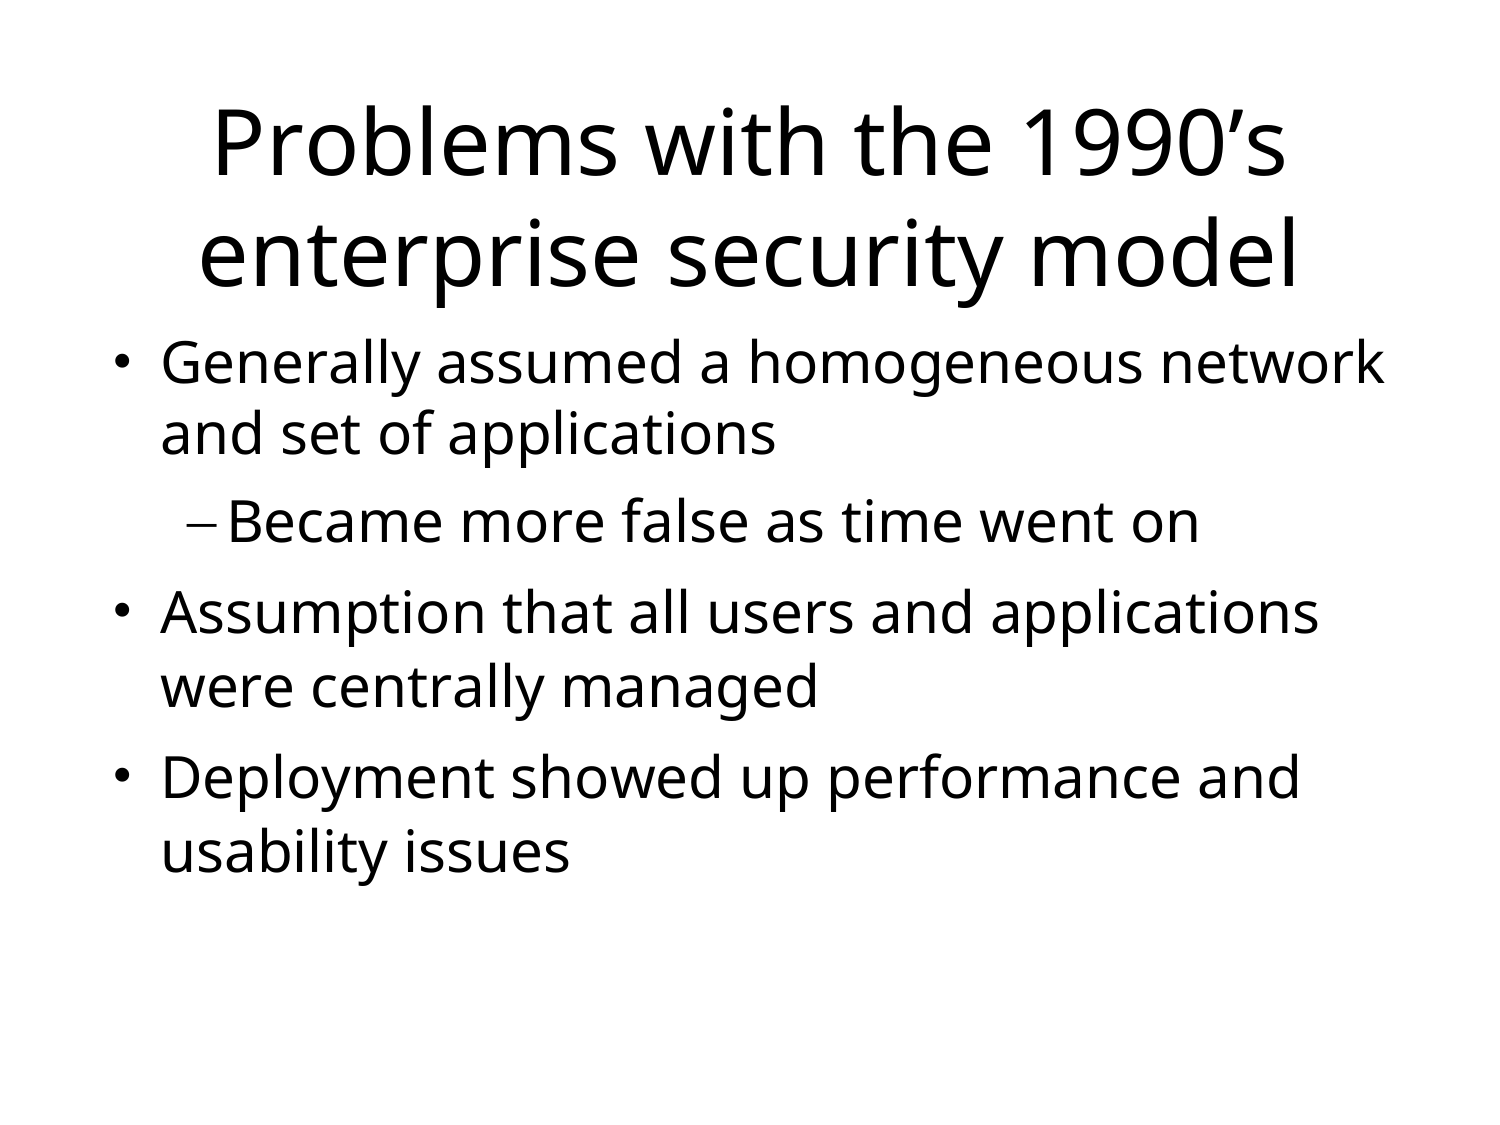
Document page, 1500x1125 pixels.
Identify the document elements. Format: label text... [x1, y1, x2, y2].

list Generally assumed a homogeneous network and set of applications Became more false as time went on Assumption that all users and applications were centrally managed Deployment showed up performance and usability issues [112, 324, 1388, 1035]
title Problems with the 1990’s enterprise security model [112, 80, 1388, 308]
